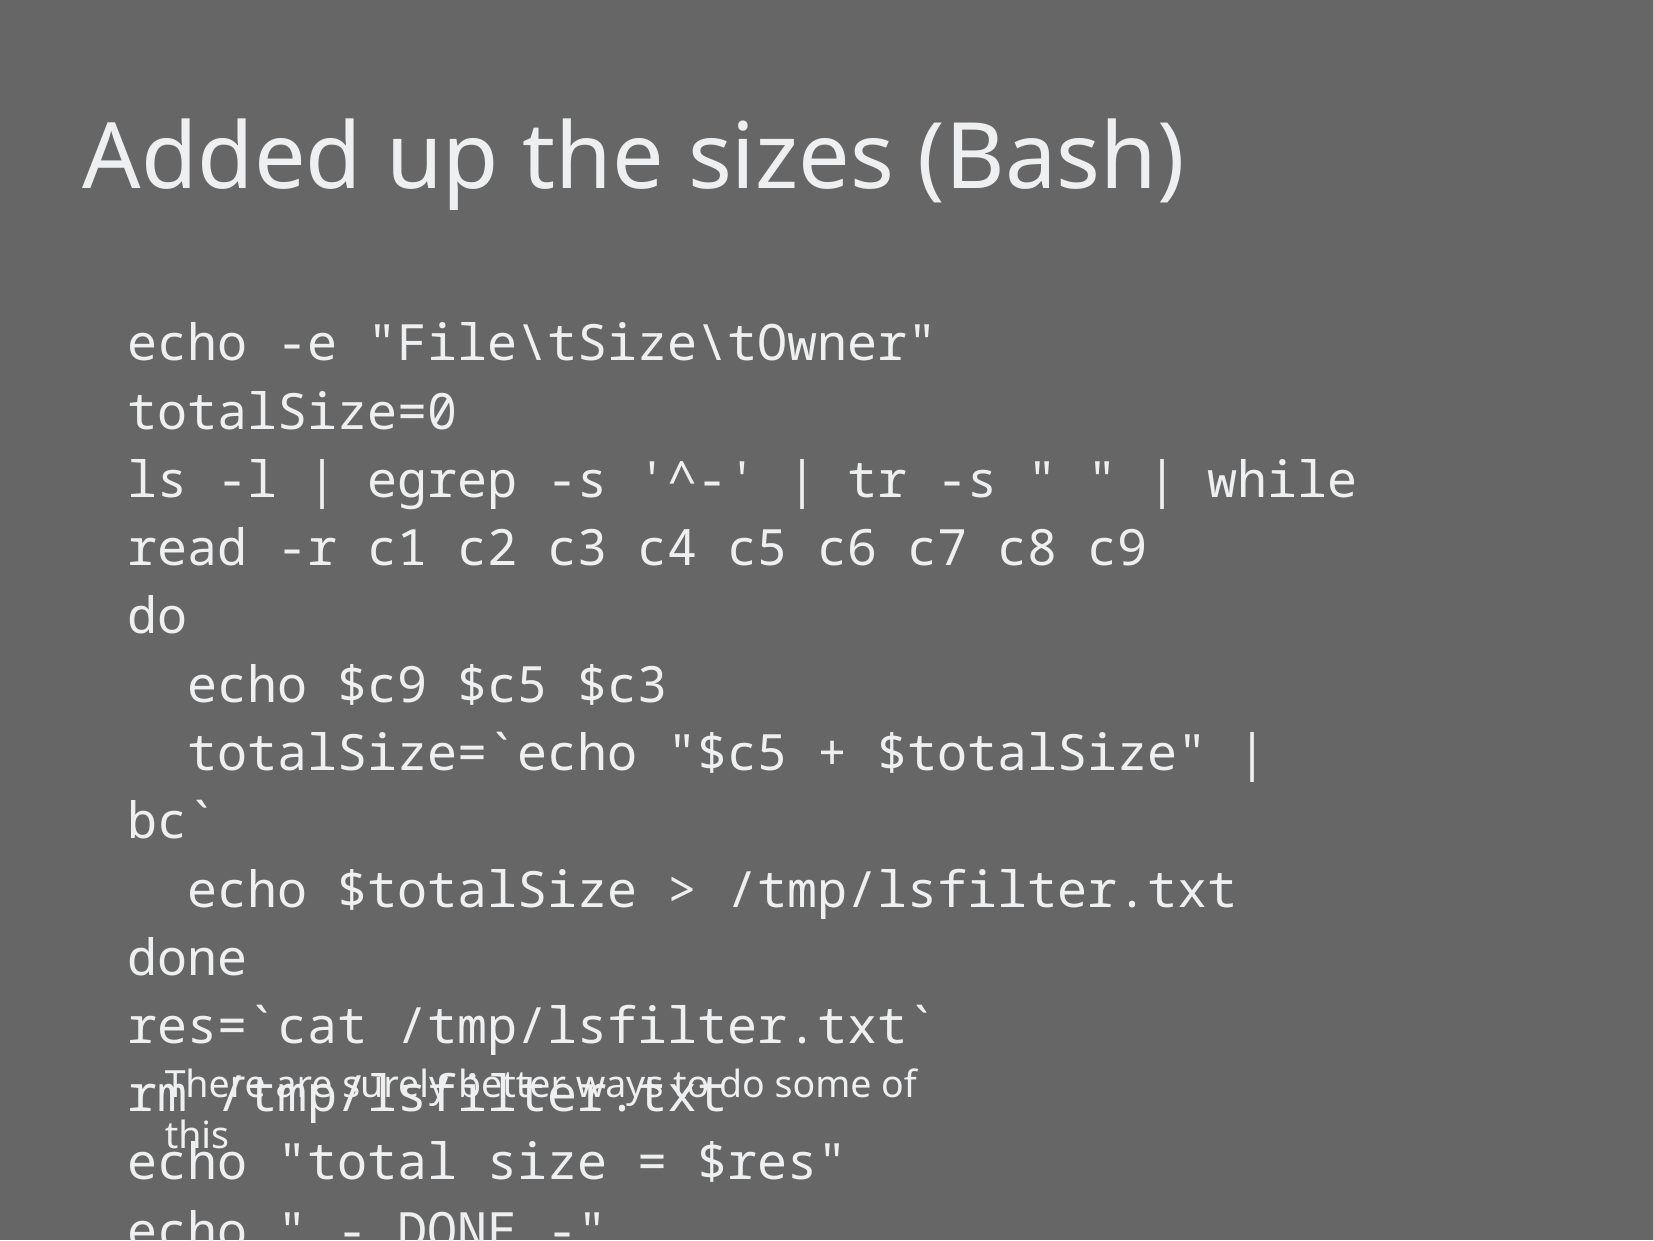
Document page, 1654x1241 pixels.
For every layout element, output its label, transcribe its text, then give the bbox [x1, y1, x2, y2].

text_box echo -e "File\tSize\tOwner" totalSize=0 ls -l | egrep -s '^-' | tr -s " " | while read -r c1 c2 c3 c4 c5 c6 c7 c8 c9 do echo $c9 $c5 $c3 totalSize=`echo "$c5 + $totalSize" | bc` echo $totalSize > /tmp/lsfilter.txt done res=`cat /tmp/lsfilter.txt` rm /tmp/lsfilter.txt echo "total size = $res" echo " - DONE -" [112, 300, 1388, 1051]
title Added up the sizes (Bash) [82, 49, 1571, 257]
text_box There are surely better ways to do some of this [150, 1050, 976, 1103]
